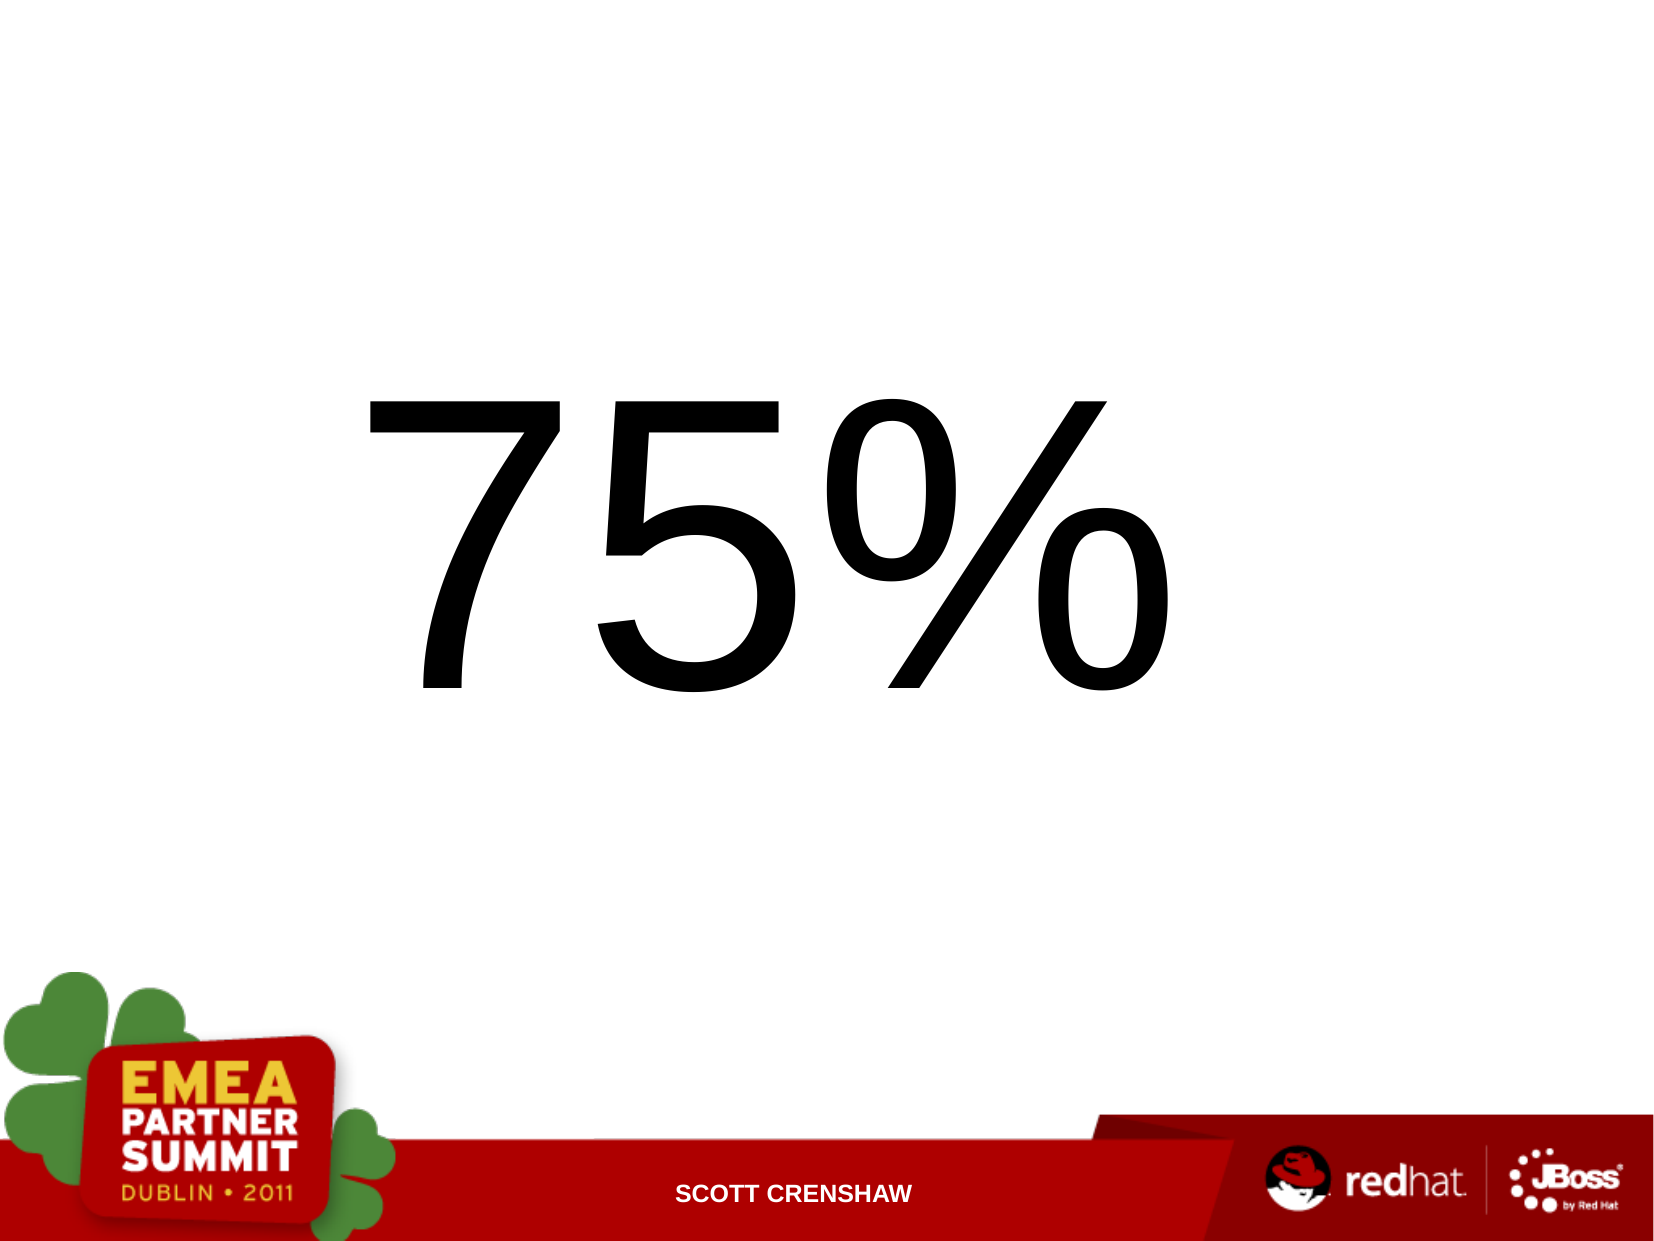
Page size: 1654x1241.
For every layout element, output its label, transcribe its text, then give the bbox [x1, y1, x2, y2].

text_box 75% [334, 304, 1411, 785]
picture [0, 972, 1654, 1241]
